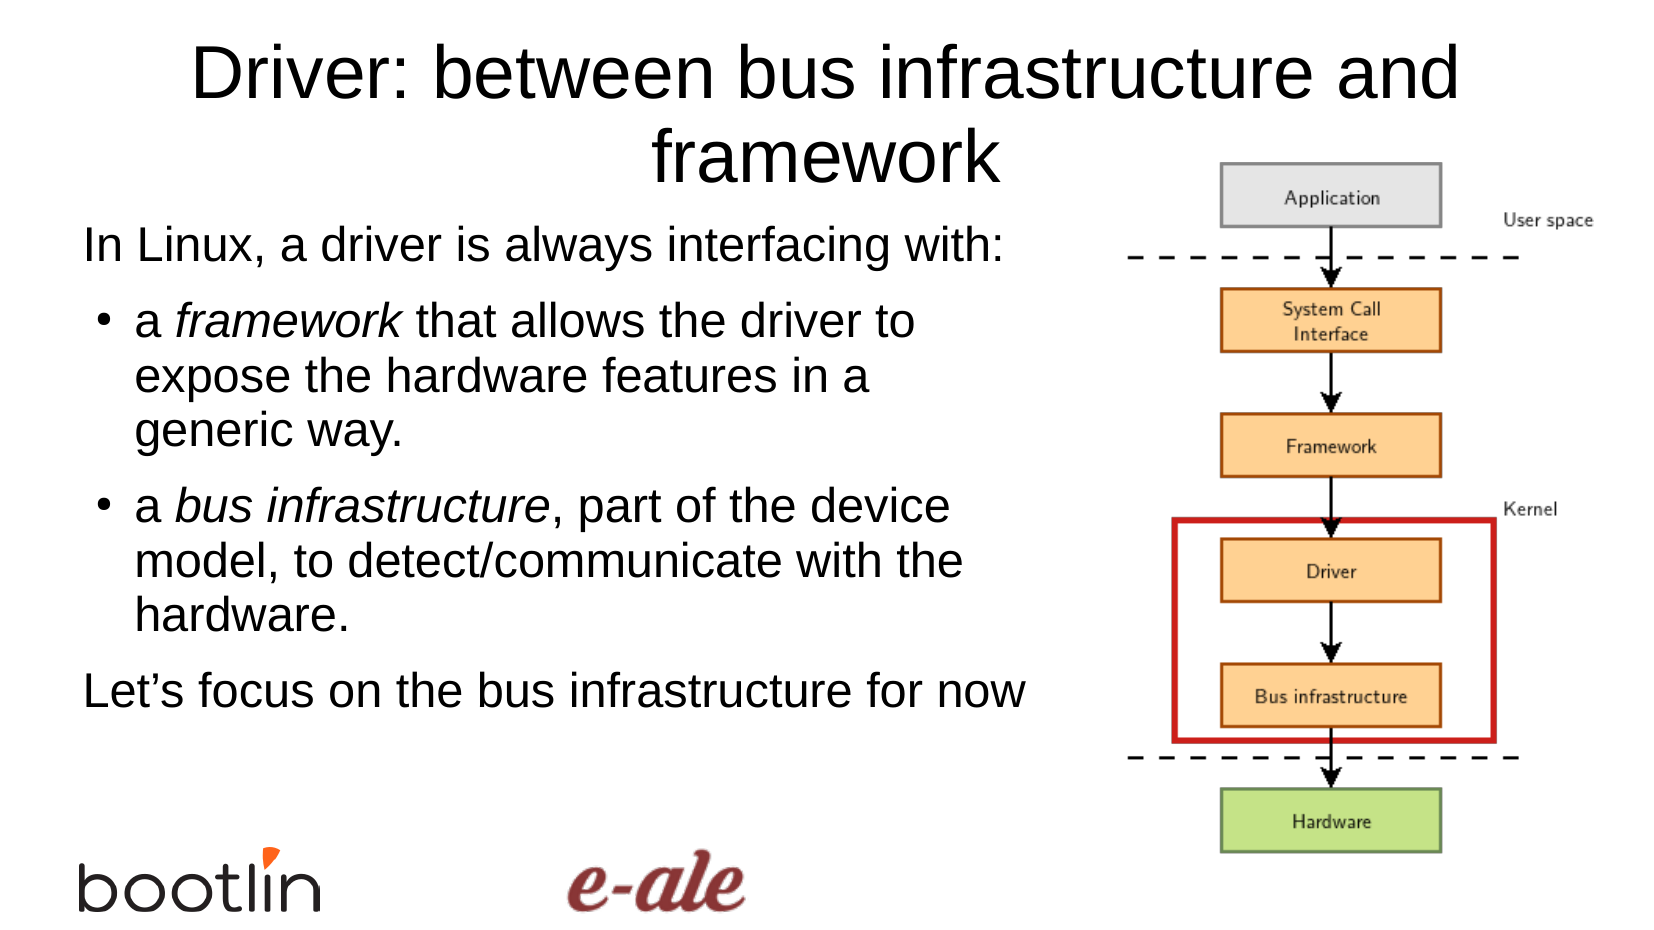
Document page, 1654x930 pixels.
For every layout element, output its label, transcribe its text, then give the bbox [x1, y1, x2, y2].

picture [565, 847, 749, 915]
list In Linux, a driver is always interfacing with: a framework that allows the driver to expose the hardware features in a generic way. a bus infrastructure, part of the device model, to detect/communicate with the hardware. Let’s focus on the bus infrastructure for now [82, 217, 1036, 757]
picture [79, 847, 320, 912]
title Driver: between bus infrastructure and framework [82, 30, 1571, 199]
picture [1125, 161, 1594, 856]
